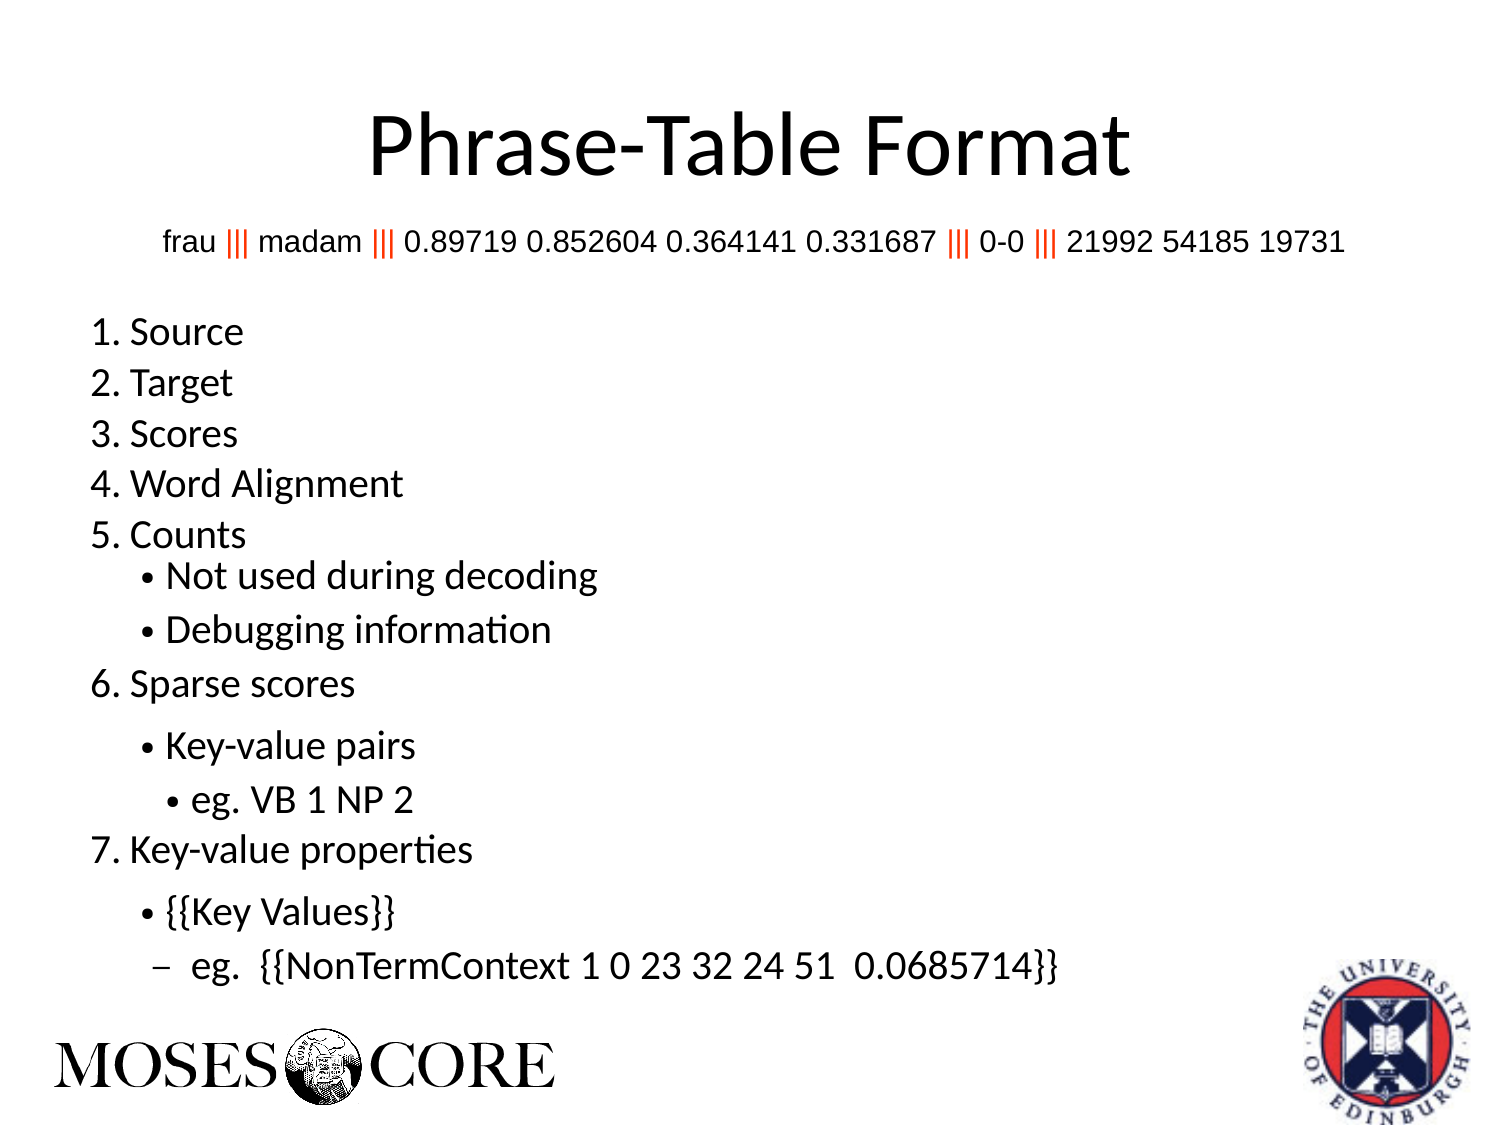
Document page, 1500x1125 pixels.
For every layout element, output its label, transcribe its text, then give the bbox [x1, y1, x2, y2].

picture [1303, 959, 1475, 1125]
title Phrase-Table Format [75, 45, 1426, 233]
text_box frau ||| madam ||| 0.89719 0.852604 0.364141 0.331687 ||| 0-0 ||| 21992 54185 19731 [147, 216, 1400, 284]
list Source Target Scores Word Alignment Counts Not used during decoding Debugging information Sparse scores Key-value pairs eg. VB 1 NP 2 Key-value properties {{Key Values}} eg. {{NonTermContext 1 0 23 32 24 51 0.0685714}} [75, 307, 1426, 1006]
picture [53, 1025, 555, 1108]
